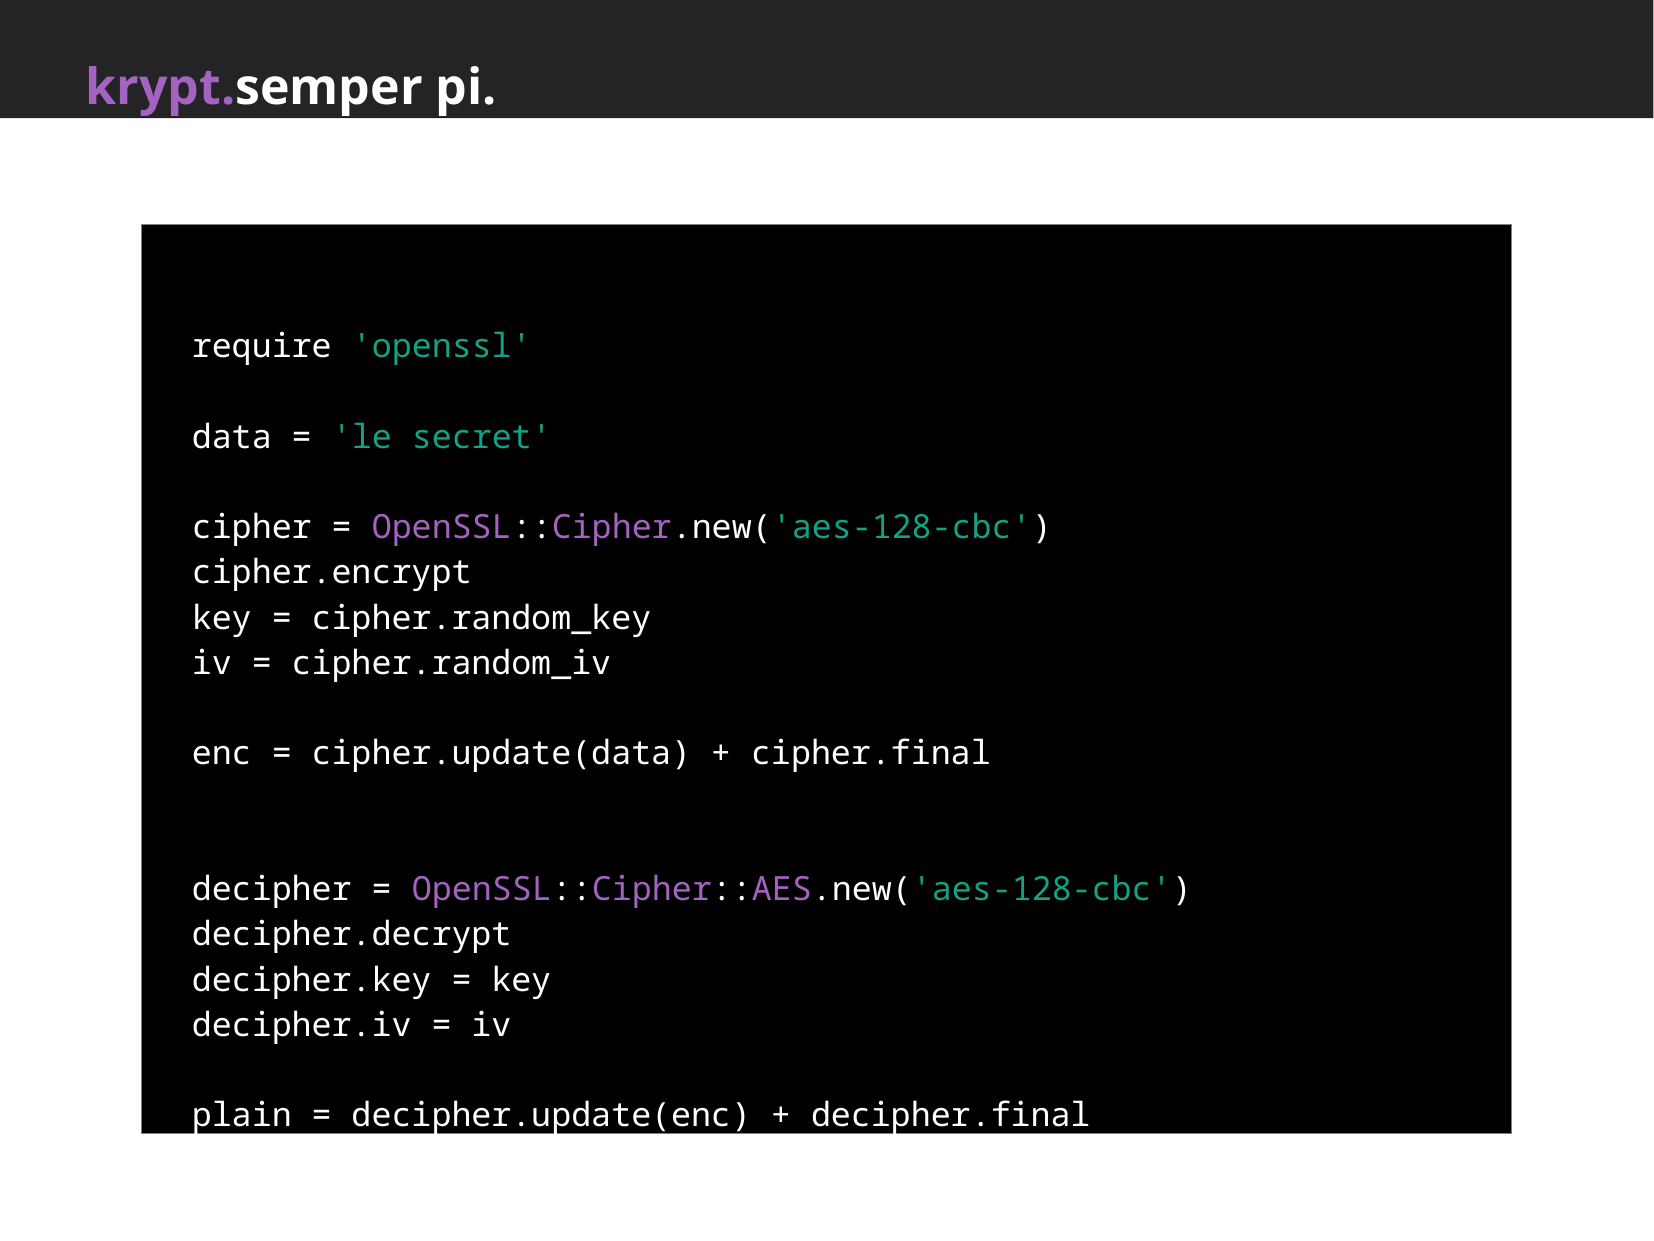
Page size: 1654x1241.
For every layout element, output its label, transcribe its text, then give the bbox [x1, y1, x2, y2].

text_box [141, 224, 1512, 1134]
text_box krypt.semper pi. [70, 43, 544, 119]
text_box [896, 1110, 905, 1124]
text_box [557, 1110, 566, 1124]
text_box [437, 1110, 446, 1124]
text_box require 'openssl' data = 'le secret' cipher = OpenSSL::Cipher.new('aes-128-cbc') cipher.encrypt key = cipher.random_key iv = cipher.random_iv enc = cipher.update(data) + cipher.final decipher = OpenSSL::Cipher::AES.new('aes-128-cbc') decipher.decrypt decipher.key = key decipher.iv = iv plain = decipher.update(enc) + decipher.final [177, 224, 1512, 1048]
text_box [0, 0, 1654, 119]
text_box [197, 1110, 206, 1124]
